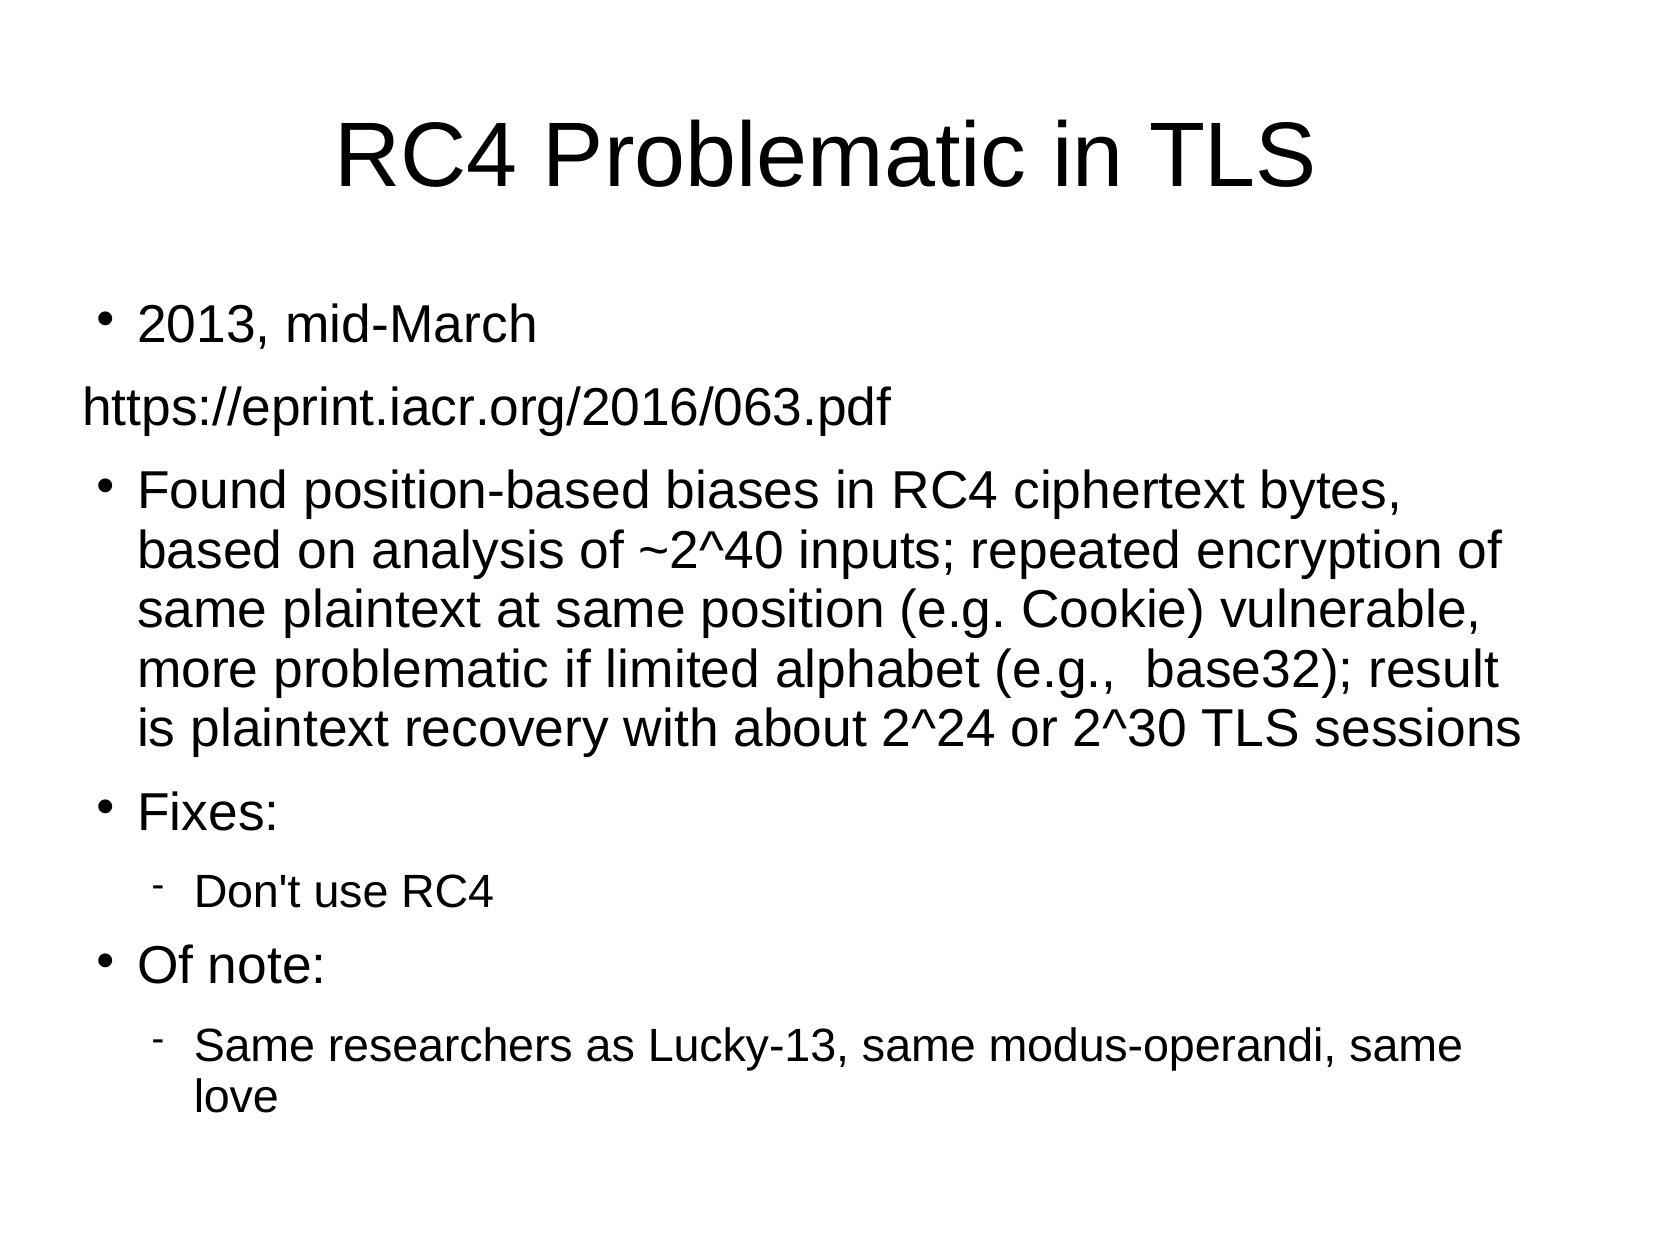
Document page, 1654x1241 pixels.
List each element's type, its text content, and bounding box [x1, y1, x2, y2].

title RC4 Problematic in TLS [82, 49, 1571, 257]
list 2013, mid-March https://eprint.iacr.org/2016/063.pdf Found position-based biases in RC4 ciphertext bytes, based on analysis of ~2^40 inputs; repeated encryption of same plaintext at same position (e.g. Cookie) vulnerable, more problematic if limited alphabet (e.g., base32); result is plaintext recovery with about 2^24 or 2^30 TLS sessions Fixes: Don't use RC4 Of note: Same researchers as Lucky-13, same modus-operandi, same love [82, 290, 1538, 1152]
